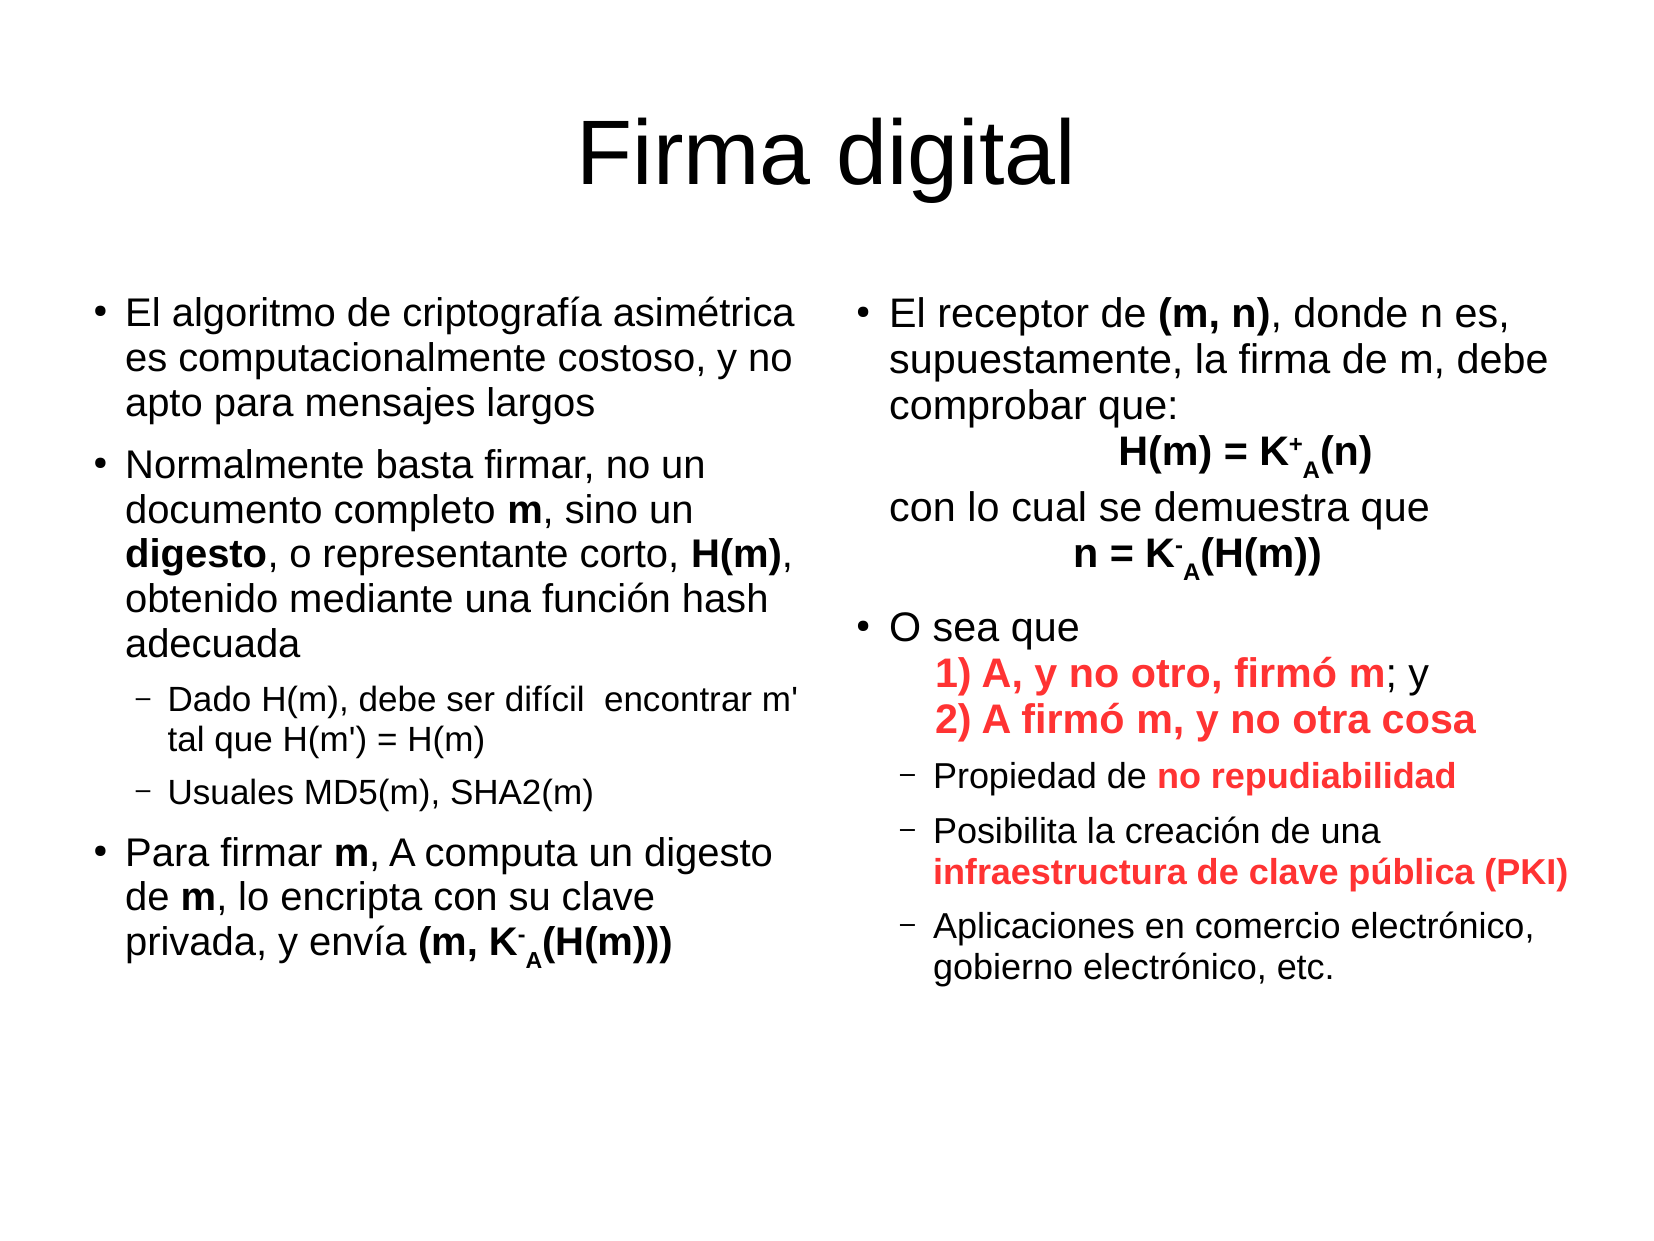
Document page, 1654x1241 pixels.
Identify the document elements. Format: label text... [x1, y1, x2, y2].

list El algoritmo de criptografía asimétrica es computacionalmente costoso, y no apto para mensajes largos Normalmente basta firmar, no un documento completo m, sino un digesto, o representante corto, H(m), obtenido mediante una función hash adecuada Dado H(m), debe ser difícil encontrar m' tal que H(m') = H(m) Usuales MD5(m), SHA2(m) Para firmar m, A computa un digesto de m, lo encripta con su clave privada, y envía (m, K-A(H(m))) [82, 290, 809, 1010]
list El receptor de (m, n), donde n es, supuestamente, la firma de m, debe comprobar que: H(m) = K+A(n) con lo cual se demuestra que n = K-A(H(m)) O sea que 1) A, y no otro, firmó m; y 2) A firmó m, y no otra cosa Propiedad de no repudiabilidad Posibilita la creación de una infraestructura de clave pública (PKI) Aplicaciones en comercio electrónico, gobierno electrónico, etc. [845, 290, 1572, 1010]
title Firma digital [82, 49, 1571, 257]
